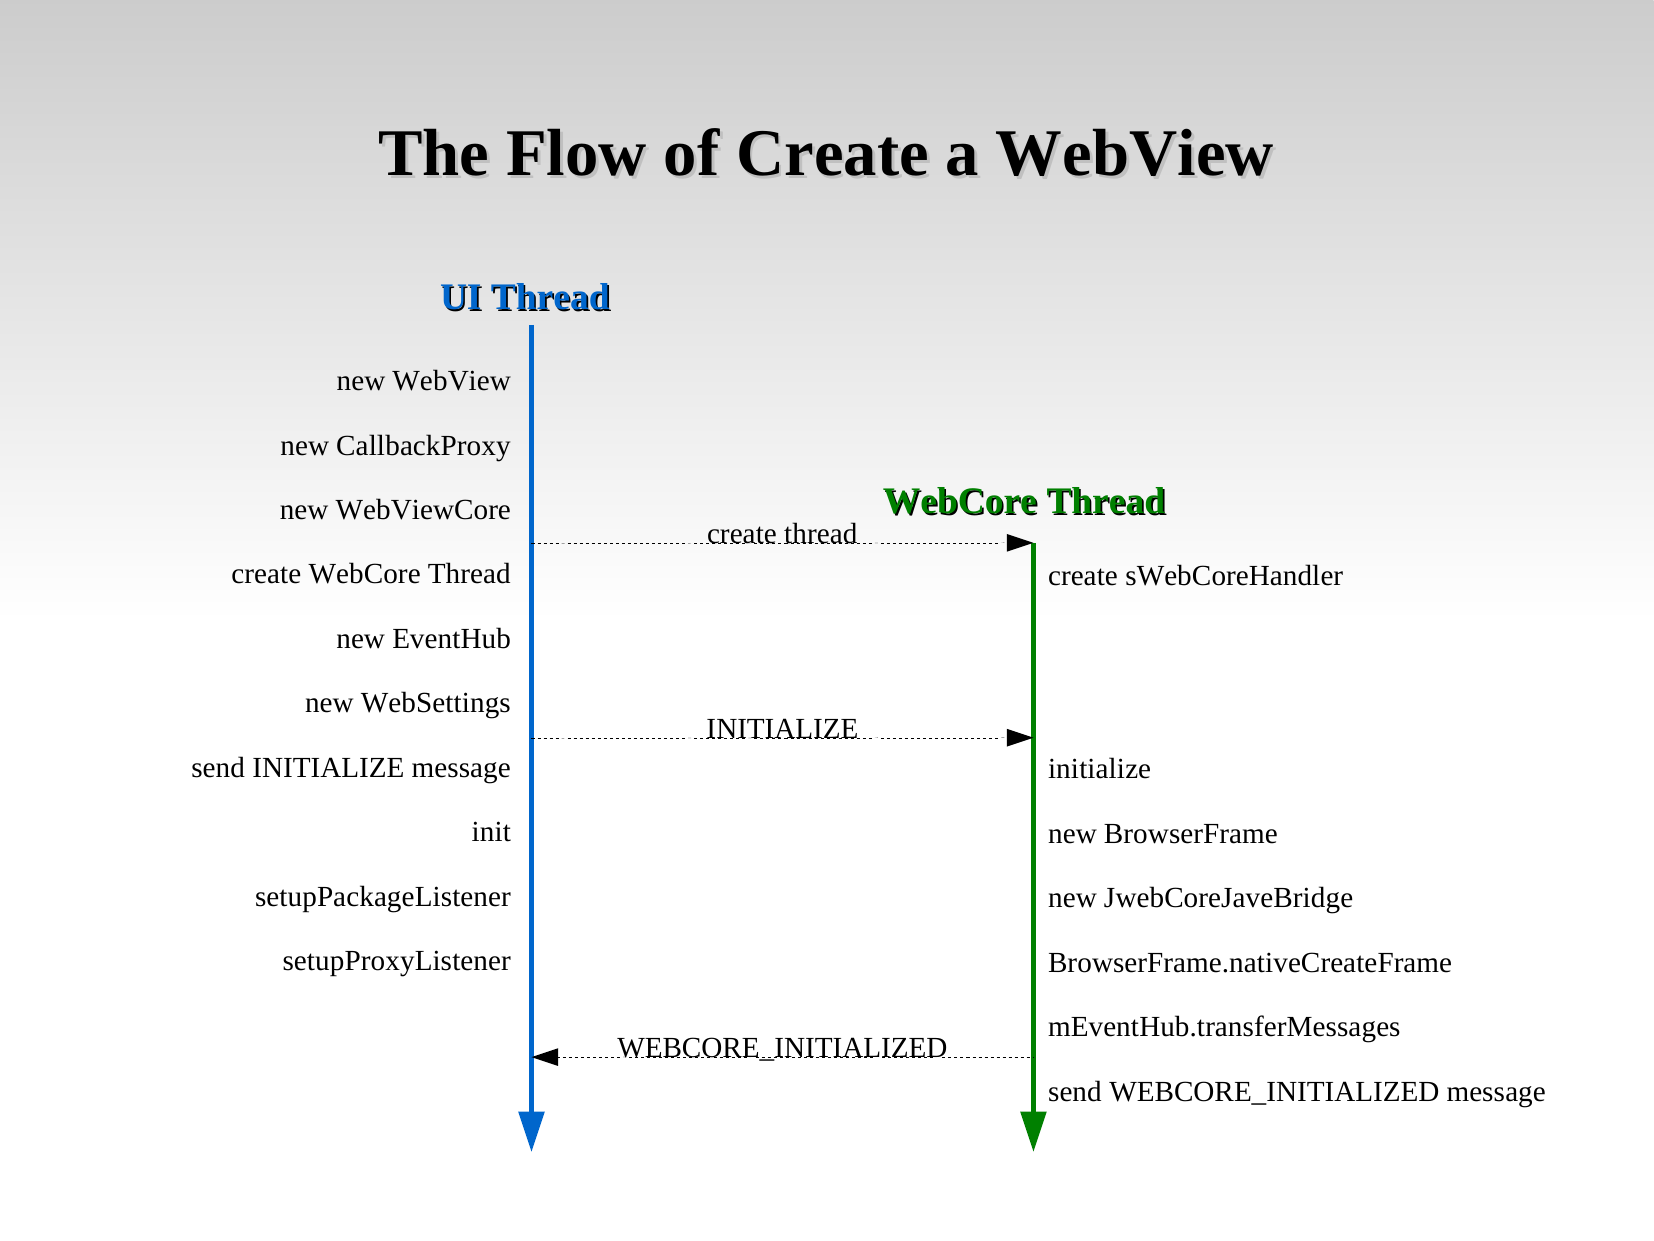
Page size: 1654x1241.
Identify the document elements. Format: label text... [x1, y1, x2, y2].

text_box WebCore Thread [868, 472, 1193, 529]
title The Flow of Create a WebView [82, 56, 1571, 250]
text_box new WebView new CallbackProxy new WebViewCore create WebCore Thread new EventHub new WebSettings send INITIALIZE message init setupPackageListener setupProxyListener [0, 324, 526, 953]
text_box UI Thread [425, 268, 632, 325]
text_box create sWebCoreHandler initialize new BrowserFrame new JwebCoreJaveBridge BrowserFrame.nativeCreateFrame mEventHub.transferMessages send WEBCORE_INITIALIZED message [1033, 519, 1625, 1078]
